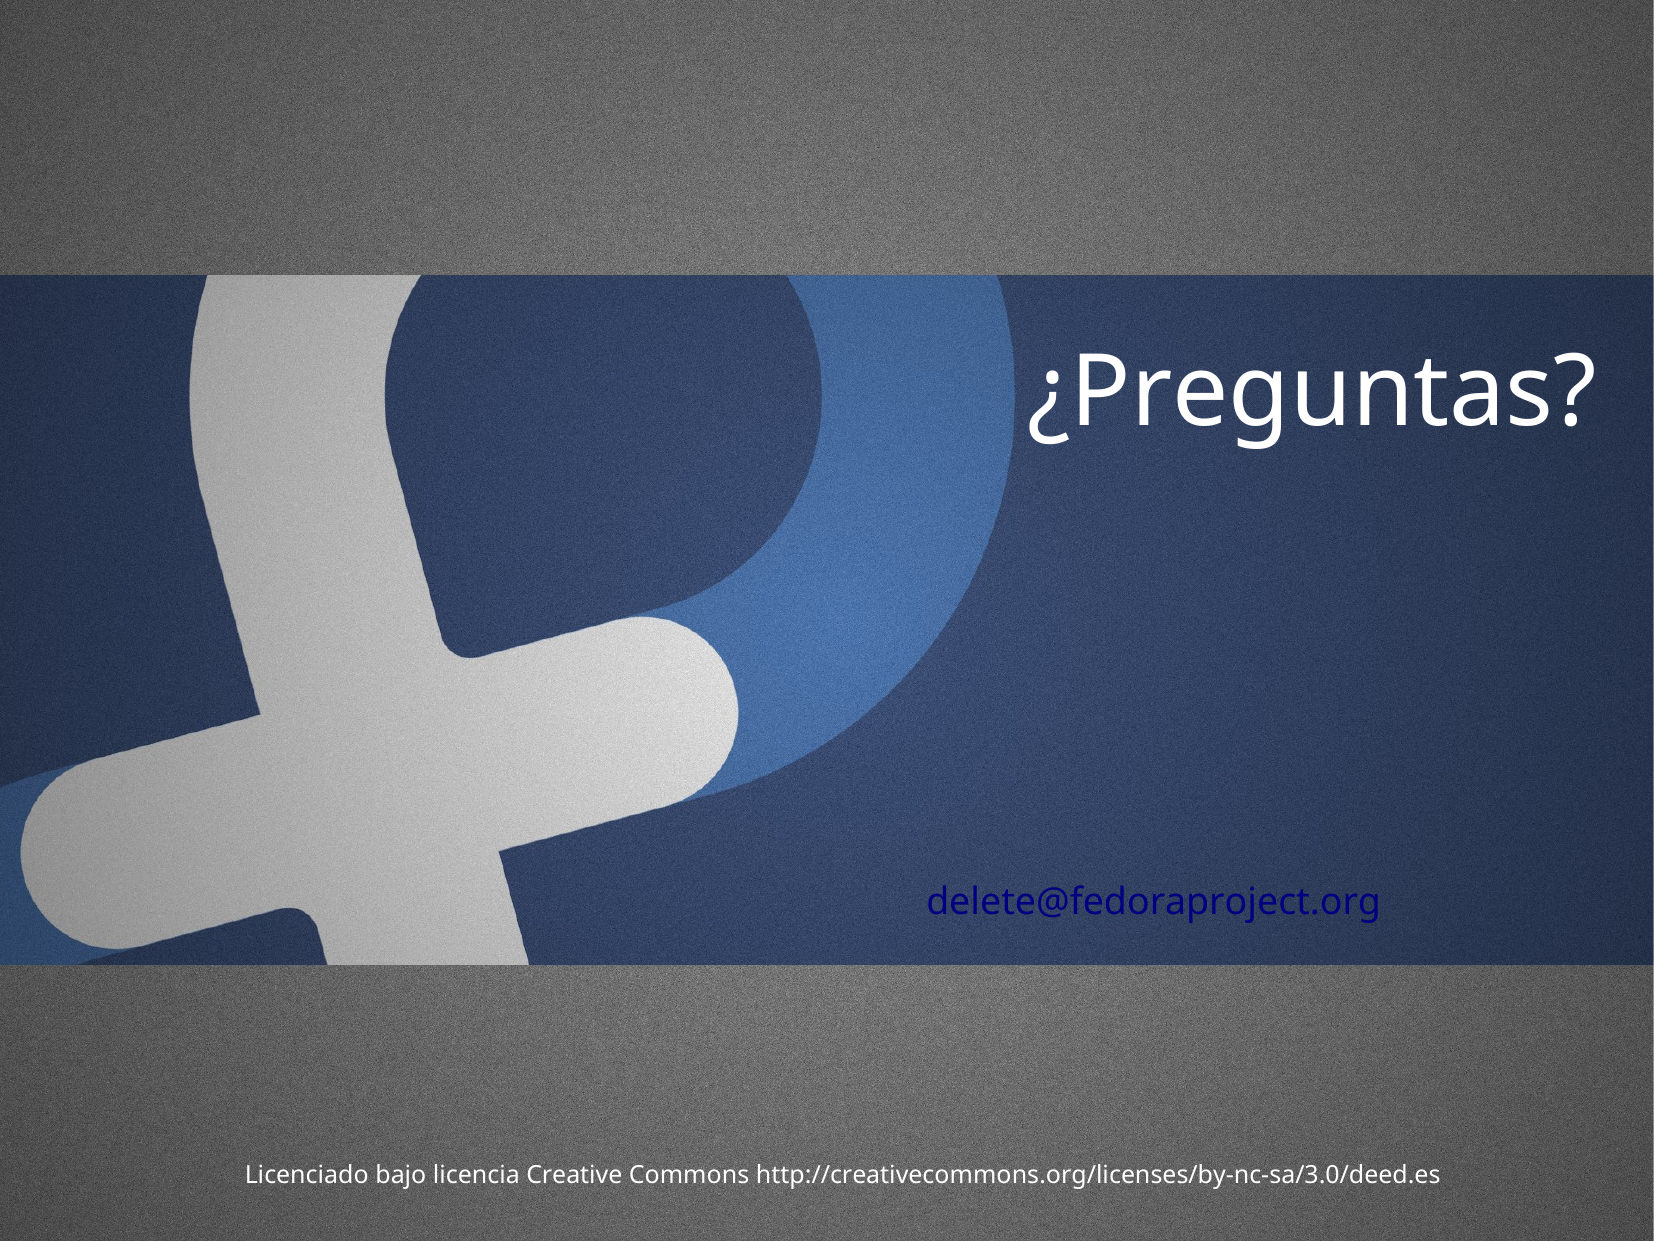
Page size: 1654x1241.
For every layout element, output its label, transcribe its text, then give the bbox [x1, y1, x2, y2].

picture [0, 0, 1654, 1241]
text_box Licenciado bajo licencia Creative Commons http://creativecommons.org/licenses/by-nc-sa/3.0/deed.es [74, 1126, 1613, 1197]
text_box delete@fedoraproject.org [911, 869, 1621, 1017]
text_box ¿Preguntas? [22, 330, 1598, 448]
text_box ¿Preguntas? [1243, 378, 1272, 419]
